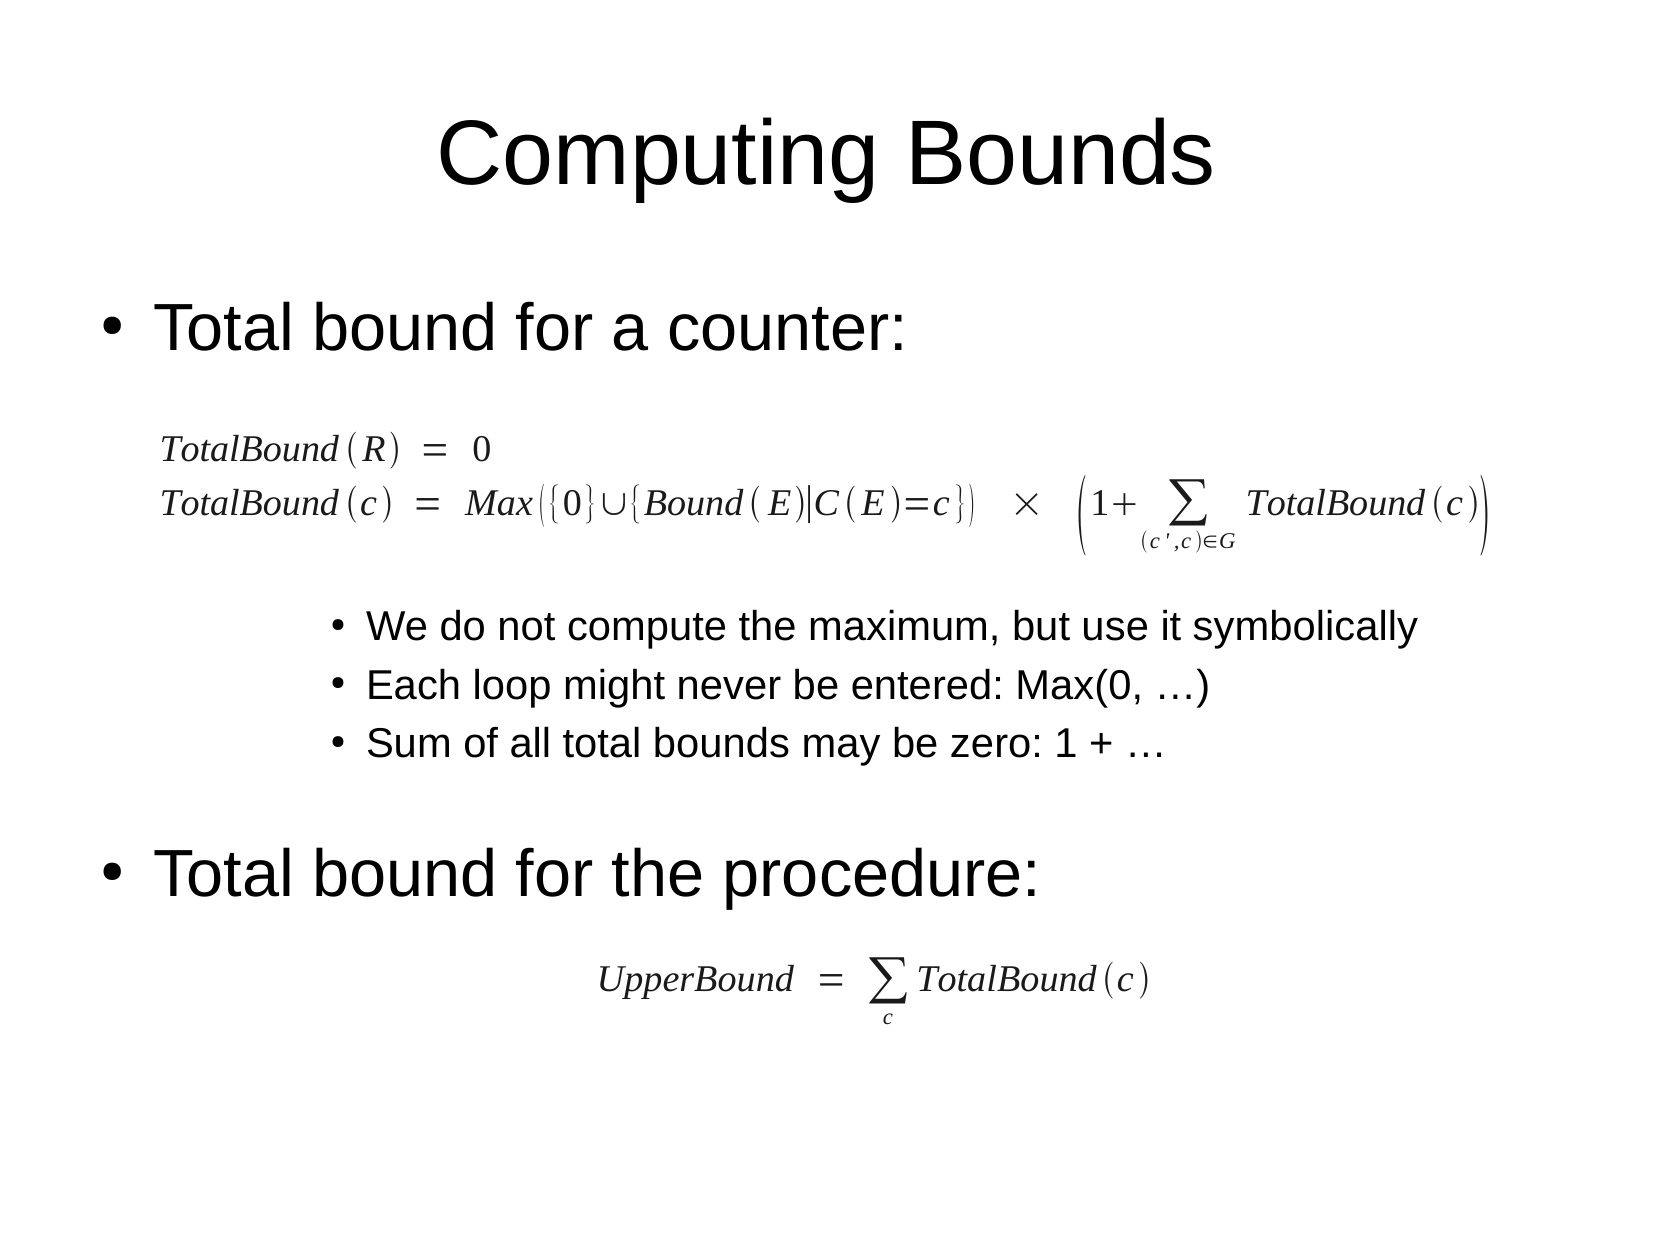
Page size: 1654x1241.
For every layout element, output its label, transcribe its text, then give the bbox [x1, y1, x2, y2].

chart [807, 578, 926, 638]
chart [587, 954, 1160, 1031]
title Computing Bounds [82, 56, 1571, 250]
chart [150, 428, 1501, 559]
list Total bound for a counter: We do not compute the maximum, but use it symbolically Each loop might never be entered: Max(0, …) Sum of all total bounds may be zero: 1 + … Total bound for the procedure: [82, 290, 1571, 1109]
